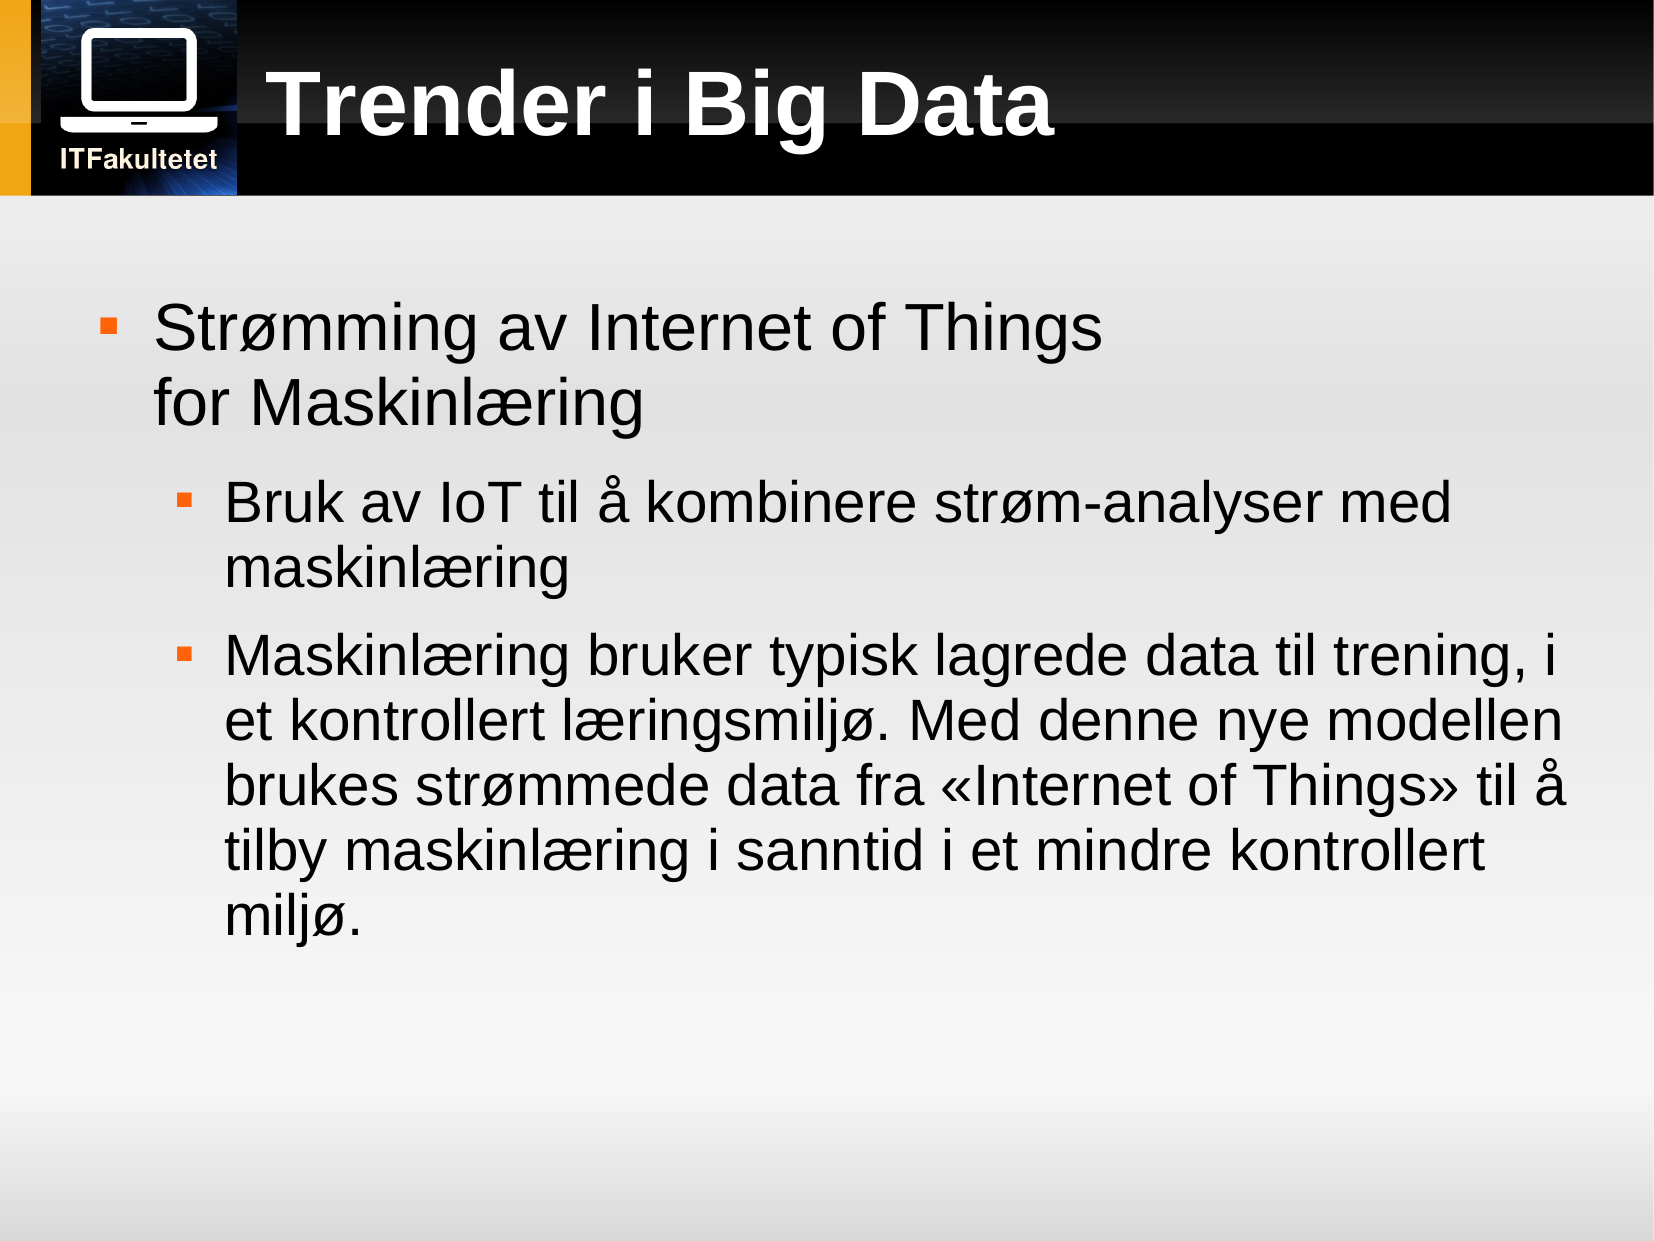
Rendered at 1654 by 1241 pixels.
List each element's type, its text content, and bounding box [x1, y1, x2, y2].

list Strømming av Internet of Things for Maskinlæring Bruk av IoT til å kombinere strøm-analyser med maskinlæring Maskinlæring bruker typisk lagrede data til trening, i et kontrollert læringsmiljø. Med denne nye modellen brukes strømmede data fra «Internet of Things» til å tilby maskinlæring i sanntid i et mindre kontrollert miljø. [82, 290, 1571, 1109]
title Trender i Big Data [265, 0, 1565, 208]
picture [0, 0, 1654, 1241]
